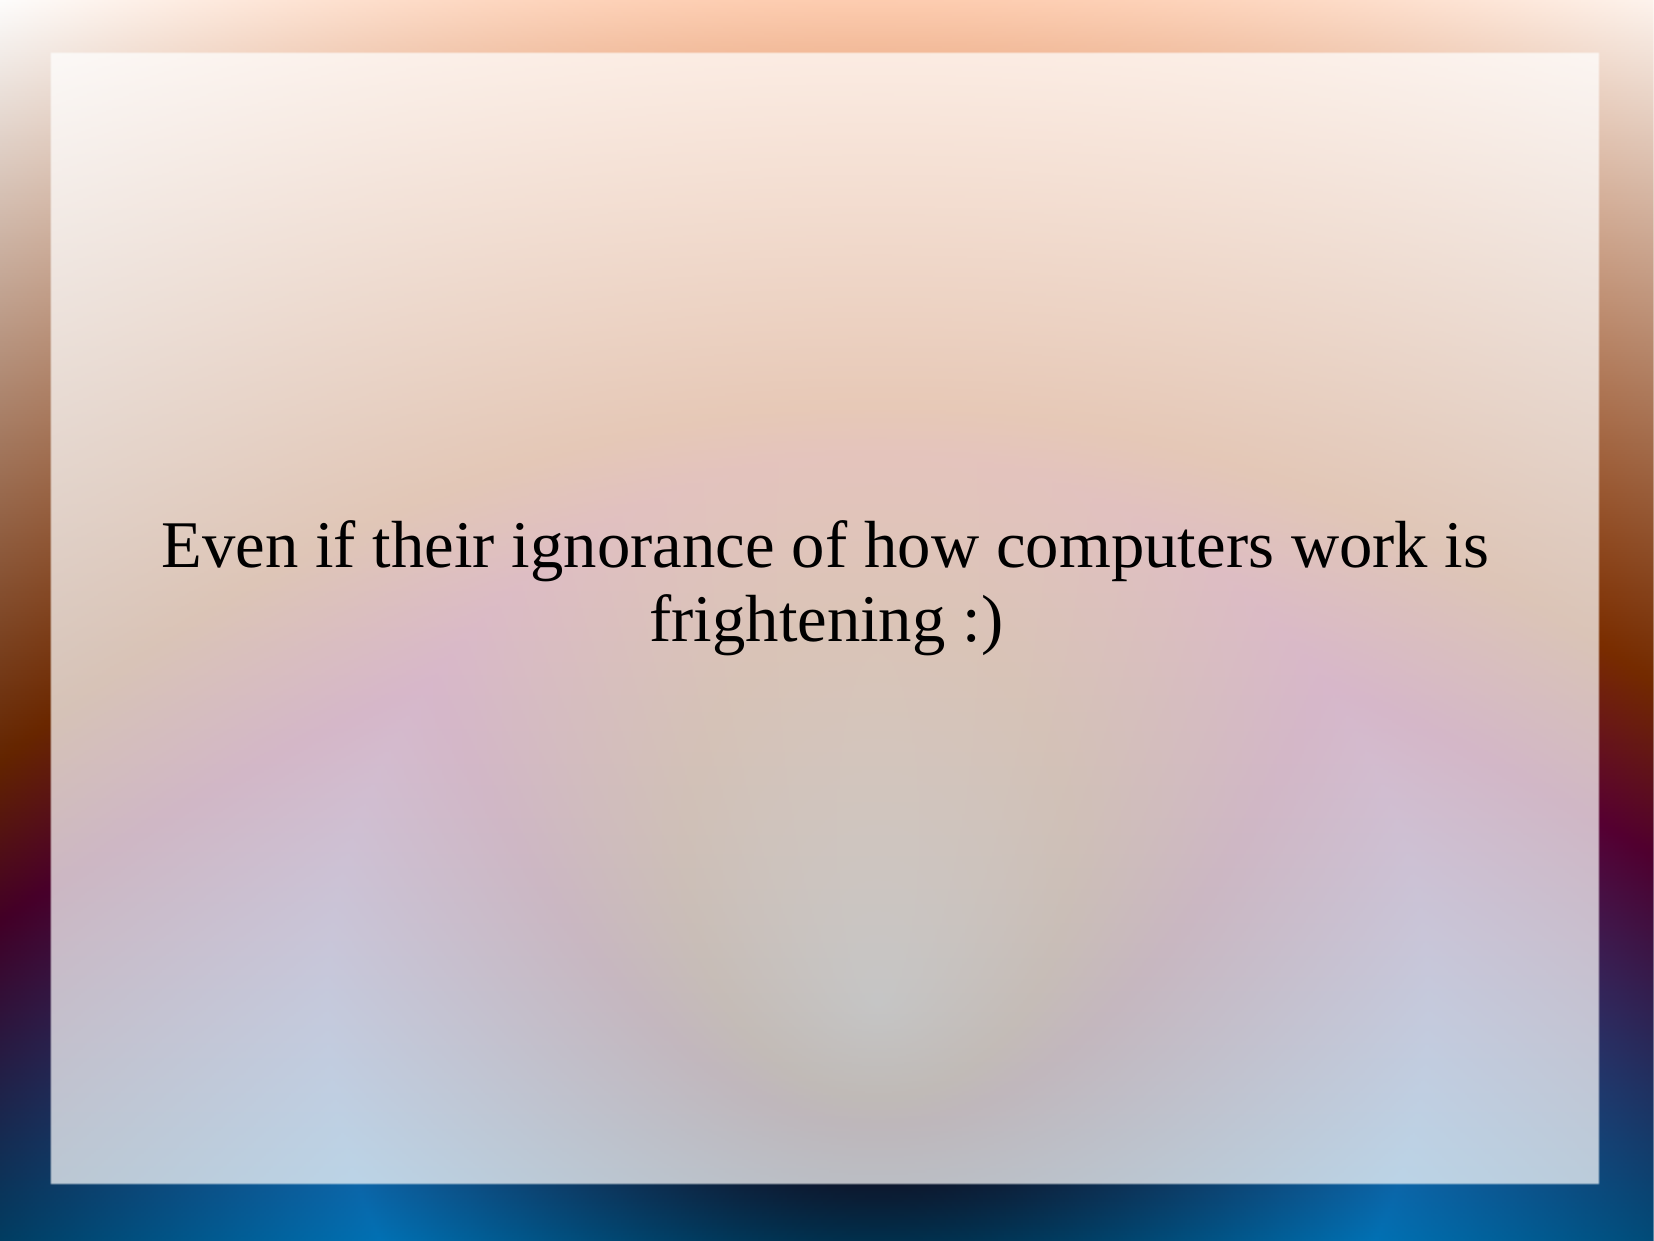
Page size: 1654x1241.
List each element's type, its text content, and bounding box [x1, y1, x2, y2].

picture [0, 0, 1654, 1241]
subtitle Even if their ignorance of how computers work is frightening :) [82, 55, 1571, 1109]
